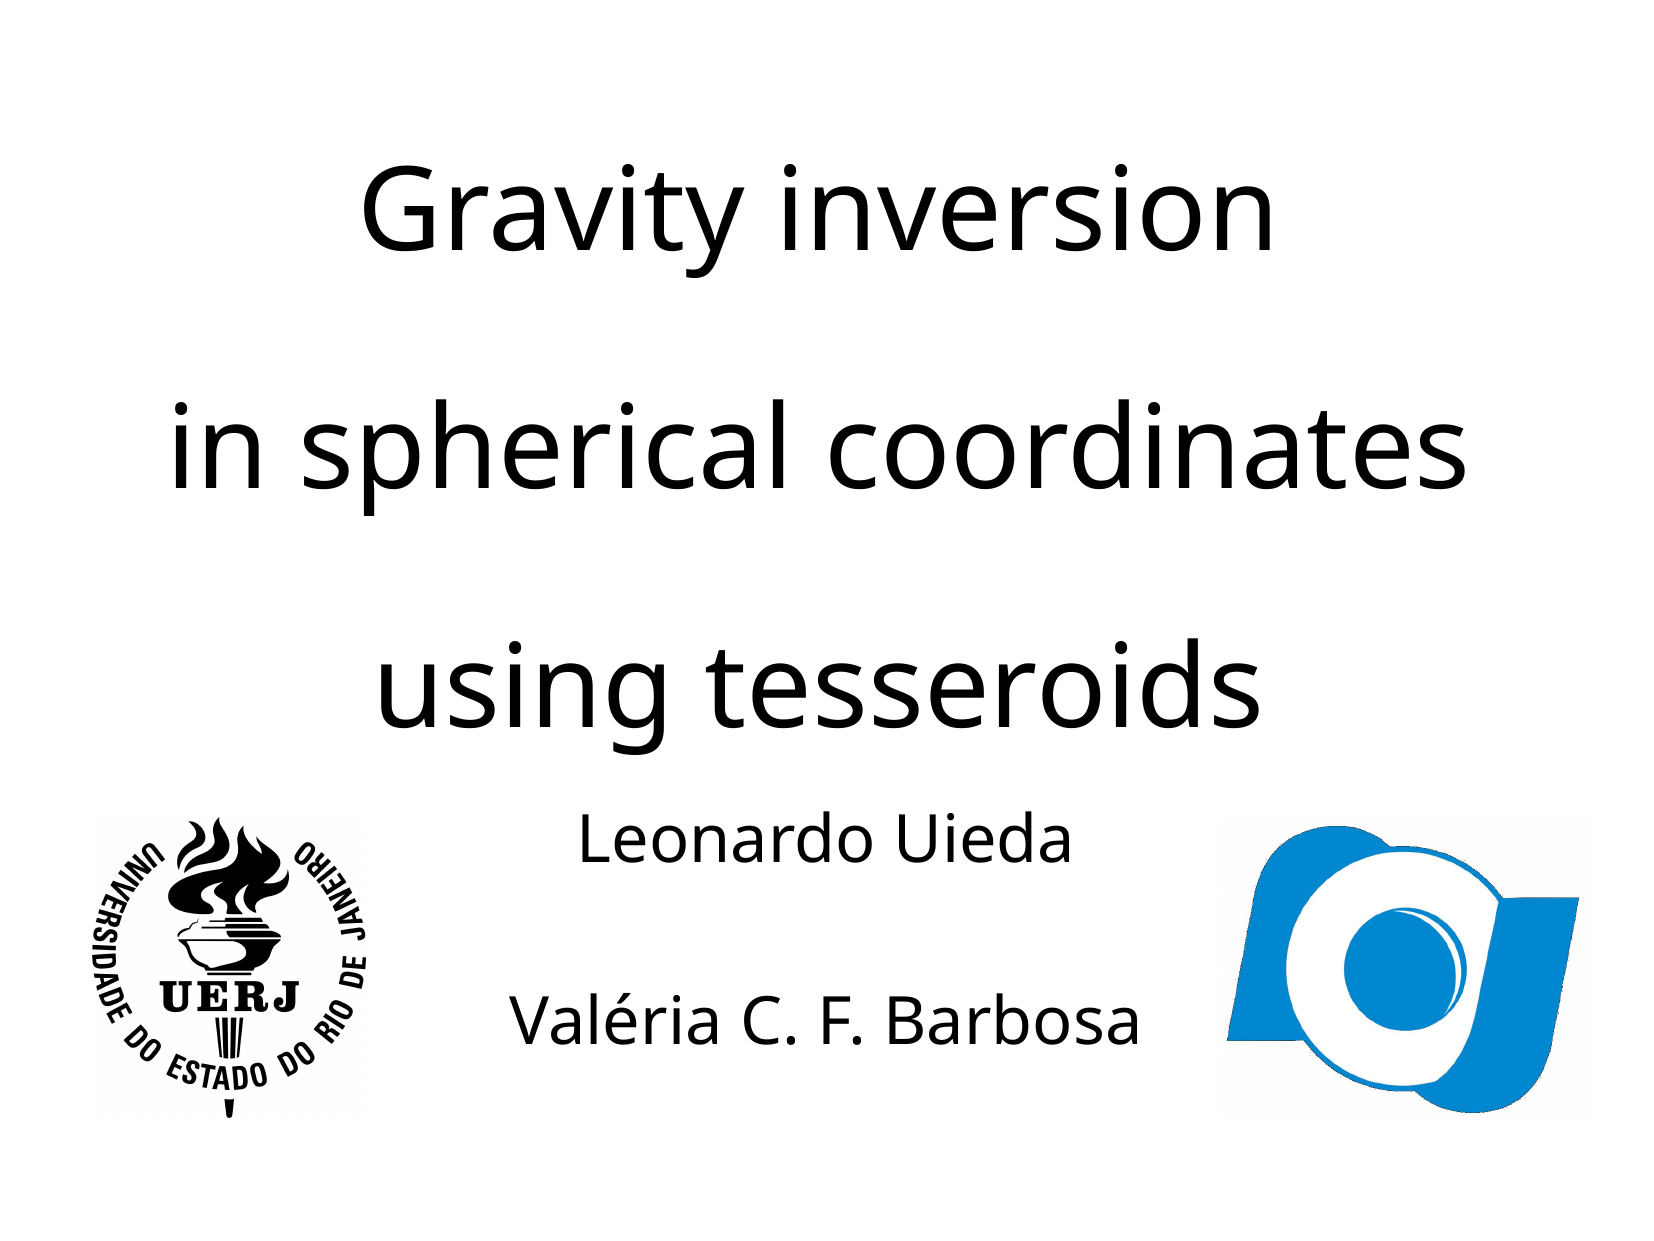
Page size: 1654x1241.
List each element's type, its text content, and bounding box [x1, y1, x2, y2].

title Gravity inversion in spherical coordinates using tesseroids [74, 111, 1563, 696]
picture [92, 817, 366, 1118]
picture [1220, 817, 1593, 1118]
subtitle Leonardo Uieda Valéria C. F. Barbosa [82, 567, 1571, 1241]
